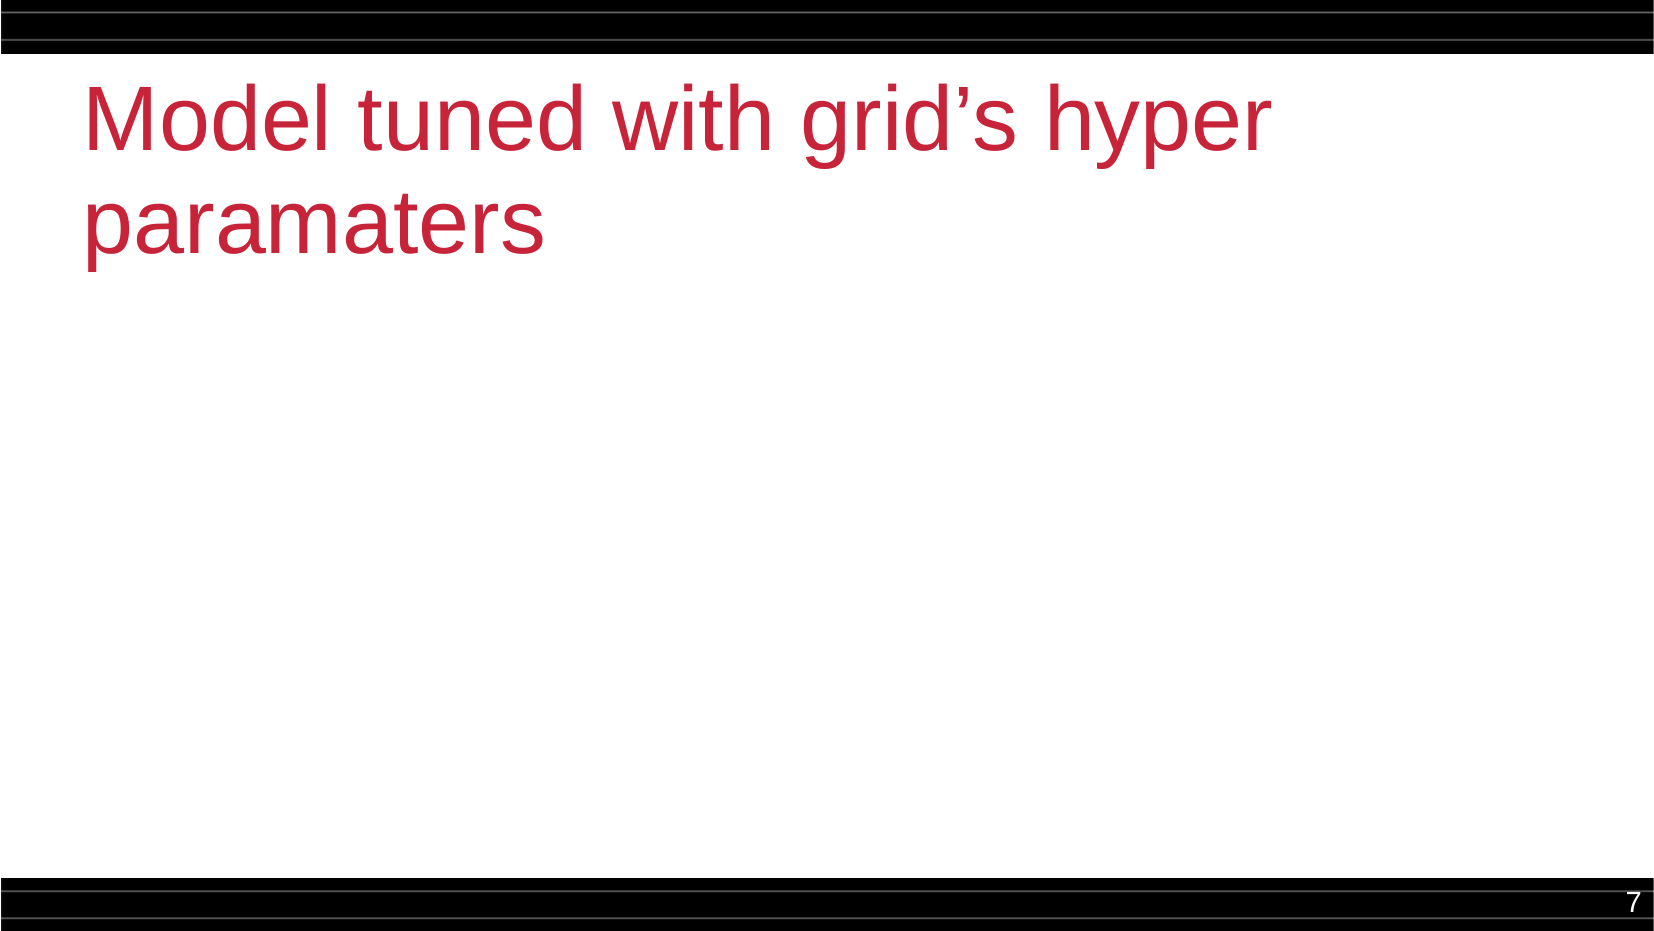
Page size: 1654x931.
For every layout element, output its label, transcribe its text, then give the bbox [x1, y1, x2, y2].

picture [1, 878, 1654, 931]
picture [1, 0, 1654, 54]
title Model tuned with grid’s hyper paramaters [82, 67, 1571, 273]
